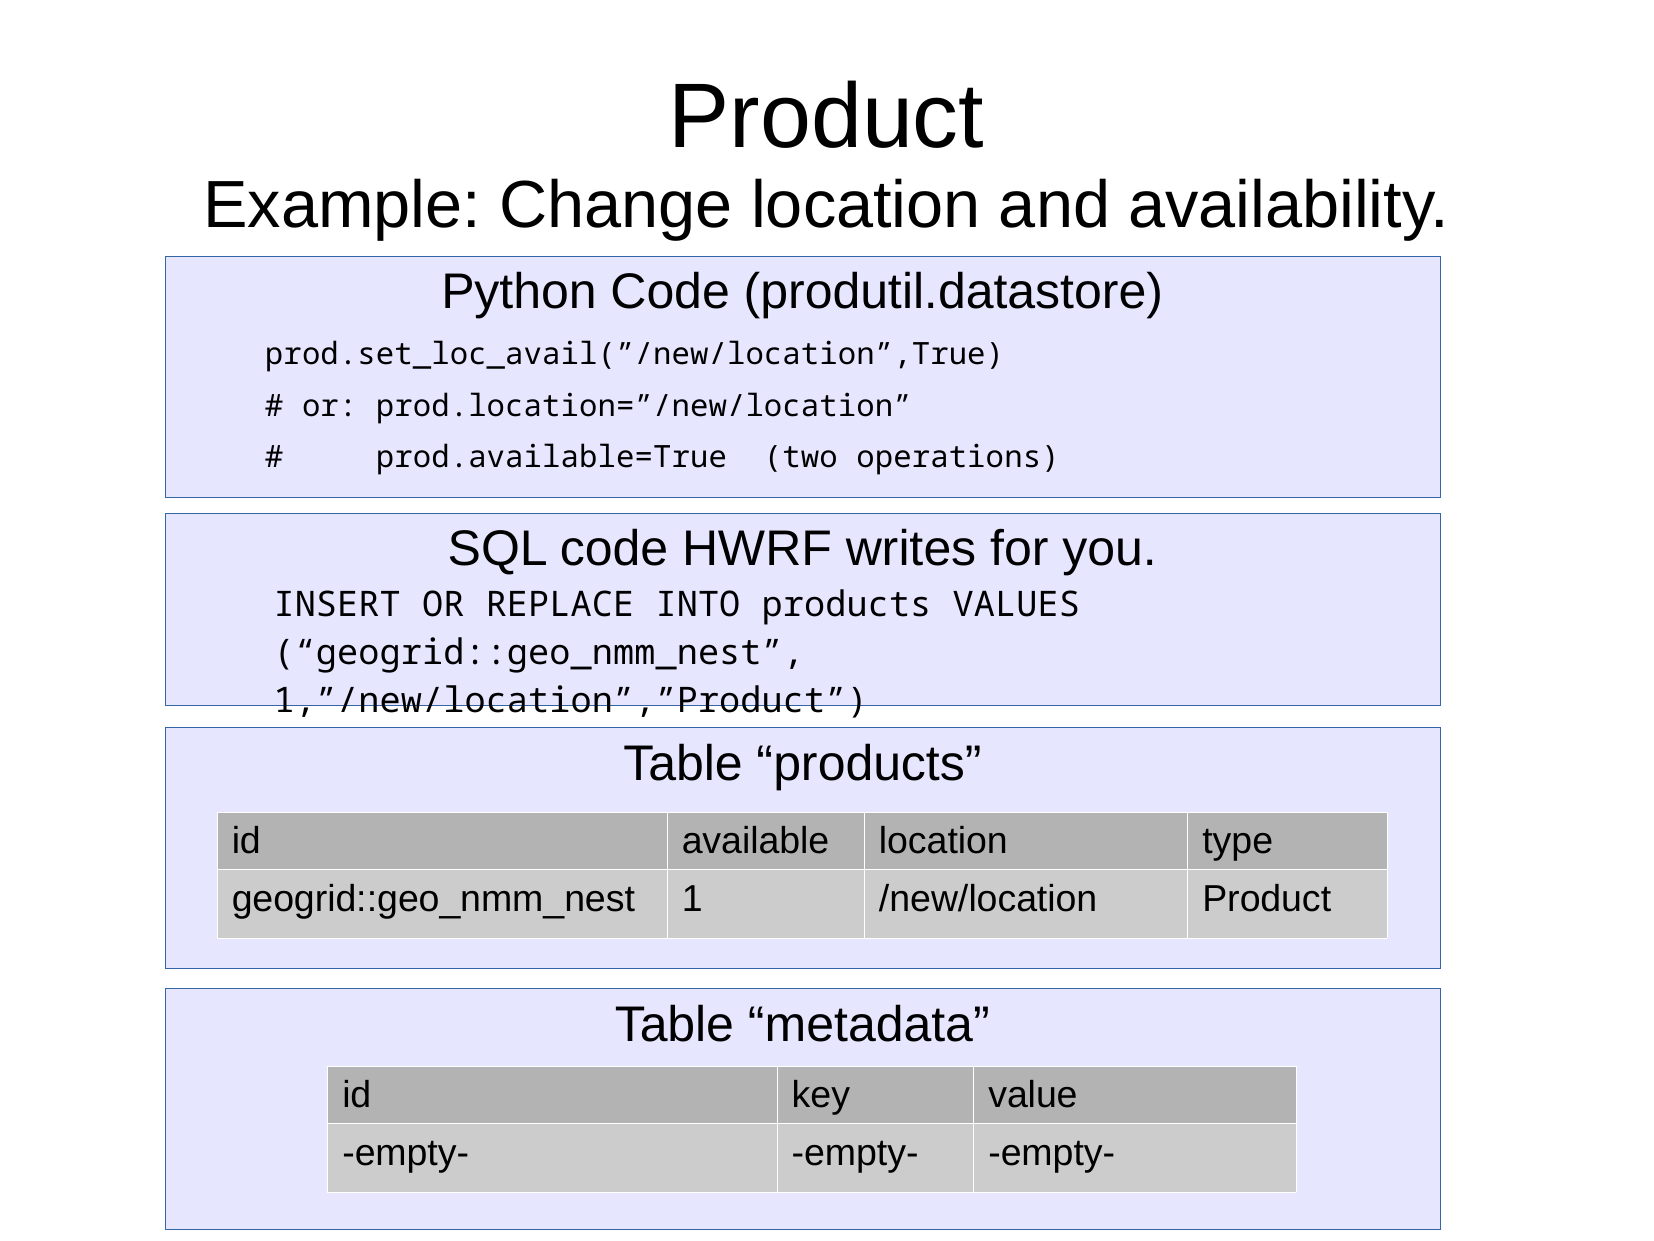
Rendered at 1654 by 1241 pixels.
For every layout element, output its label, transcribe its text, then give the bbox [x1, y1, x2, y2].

table_cell -empty- [328, 1124, 777, 1192]
table_cell 1 [668, 870, 864, 938]
table_cell -empty- [974, 1124, 1296, 1192]
title Product Example: Change location and availability. [82, 49, 1571, 257]
table_cell geogrid::geo_nmm_nest [218, 870, 667, 938]
table_header id [328, 1067, 777, 1123]
table_cell /new/location [865, 870, 1187, 938]
table_cell Product [1188, 870, 1387, 938]
table_header key [778, 1067, 973, 1123]
text_box Table “metadata” [165, 988, 1441, 1230]
table_header value [974, 1067, 1296, 1123]
table_cell -empty- [778, 1124, 973, 1192]
list [465, 988, 1141, 1066]
text_box Python Code (produtil.datastore) [165, 256, 1441, 498]
table_header available [668, 813, 864, 869]
list INSERT OR REPLACE INTO products VALUES (“geogrid::geo_nmm_nest”, 1,”/new/location”,”Product”) [206, 578, 1411, 724]
text_box Table “products” [165, 727, 1441, 969]
table_header id [218, 813, 667, 869]
table_header location [865, 813, 1187, 869]
list [465, 726, 1141, 812]
table_header type [1188, 813, 1387, 869]
list prod.set_loc_avail(”/new/location”,True) # or: prod.location=”/new/location” # prod.available=True (two operations) [206, 332, 1410, 477]
text_box SQL code HWRF writes for you. [165, 513, 1441, 706]
